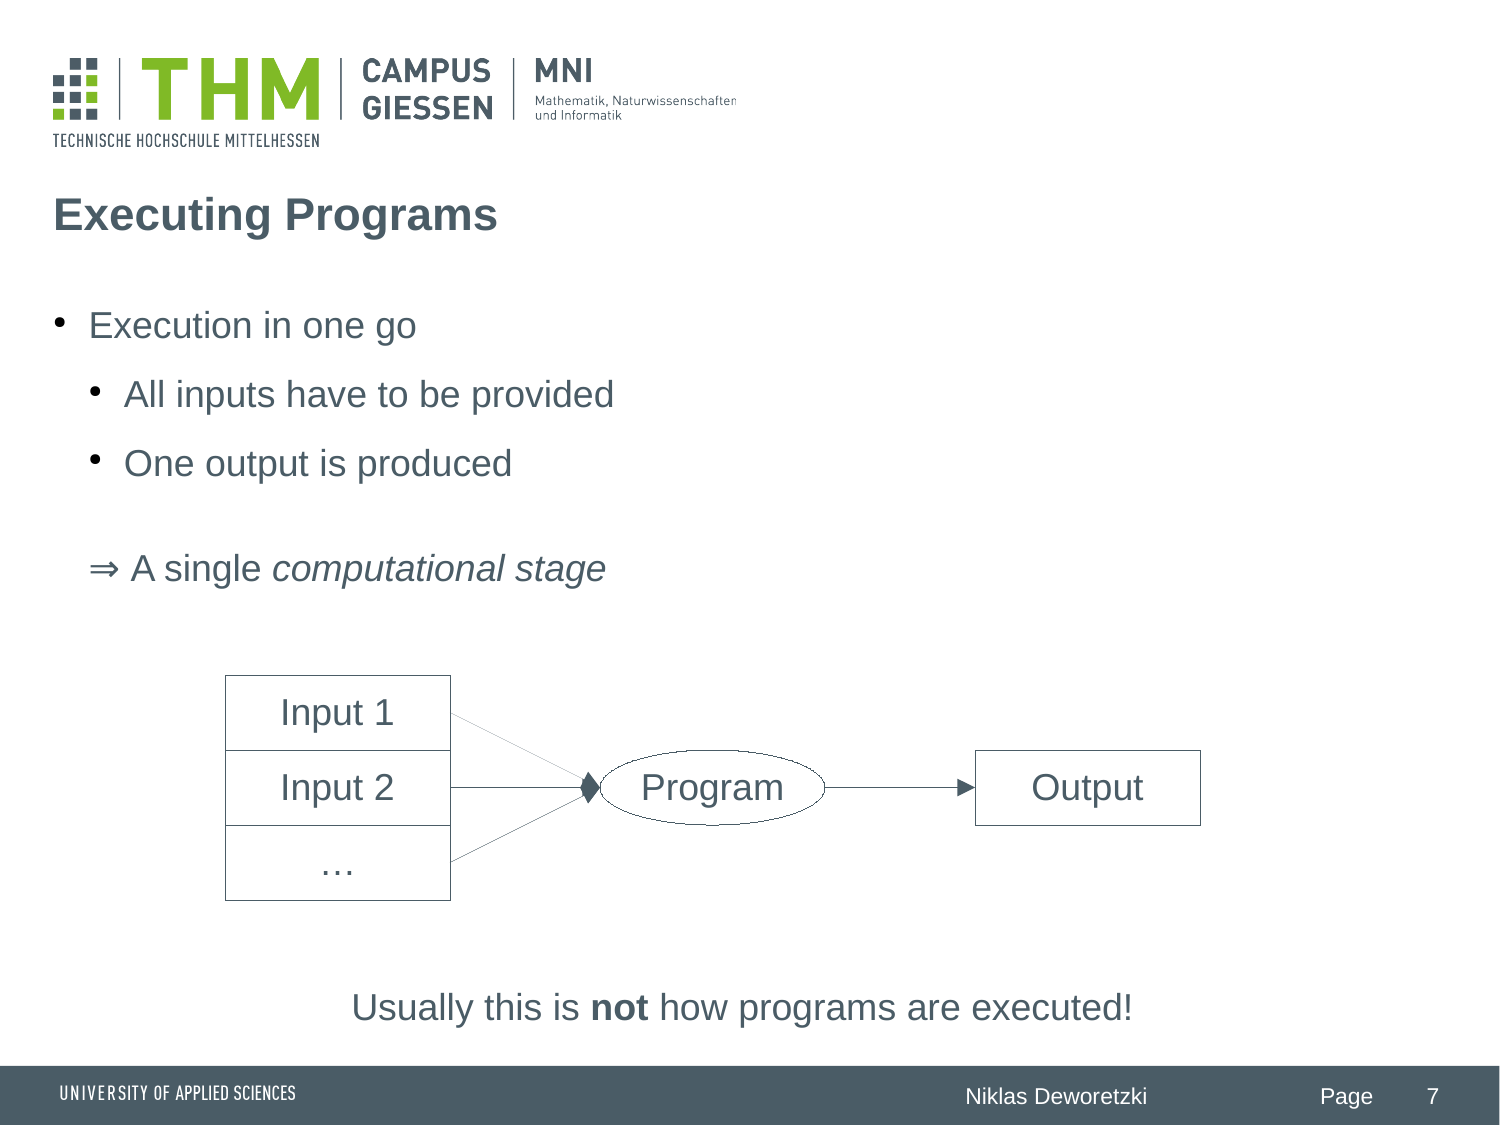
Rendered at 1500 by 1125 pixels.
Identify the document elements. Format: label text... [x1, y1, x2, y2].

text_box Input 2 [225, 750, 451, 825]
title Executing Programs [53, 177, 1435, 272]
picture [53, 58, 736, 147]
list Usually this is not how programs are executed! [150, 975, 1351, 1068]
text_box Input 1 [225, 675, 451, 750]
slide_number <number> [1376, 1073, 1455, 1118]
list Execution in one go All inputs have to be provided One output is produced ⇒ A single computational stage [53, 293, 1436, 554]
text_box … [225, 825, 451, 901]
picture [59, 1082, 296, 1104]
text_box Program [600, 750, 825, 826]
text_box Output [975, 750, 1201, 826]
